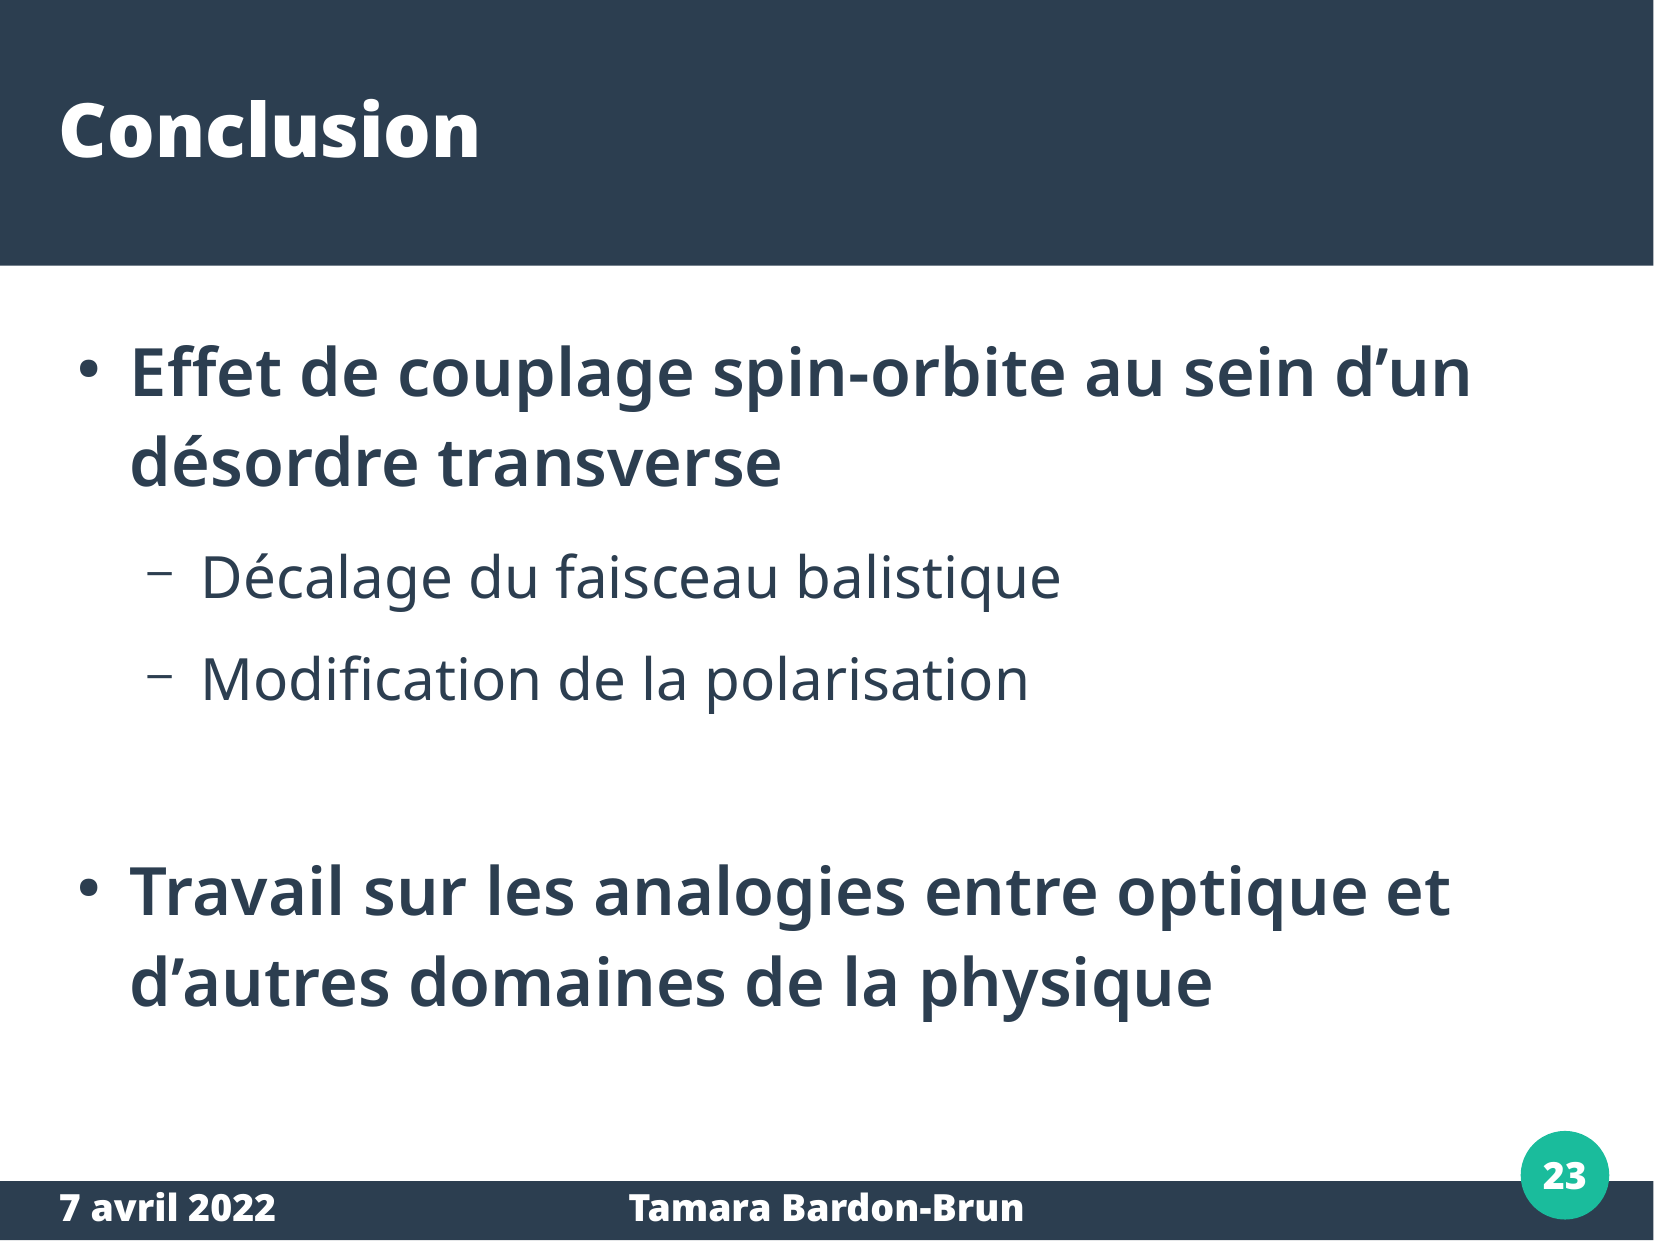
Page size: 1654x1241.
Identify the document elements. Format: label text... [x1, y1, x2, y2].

title Conclusion [59, 49, 1595, 207]
list Effet de couplage spin-orbite au sein d’un désordre transverse Décalage du faisceau balistique Modification de la polarisation Travail sur les analogies entre optique et d’autres domaines de la physique [59, 324, 1595, 1152]
